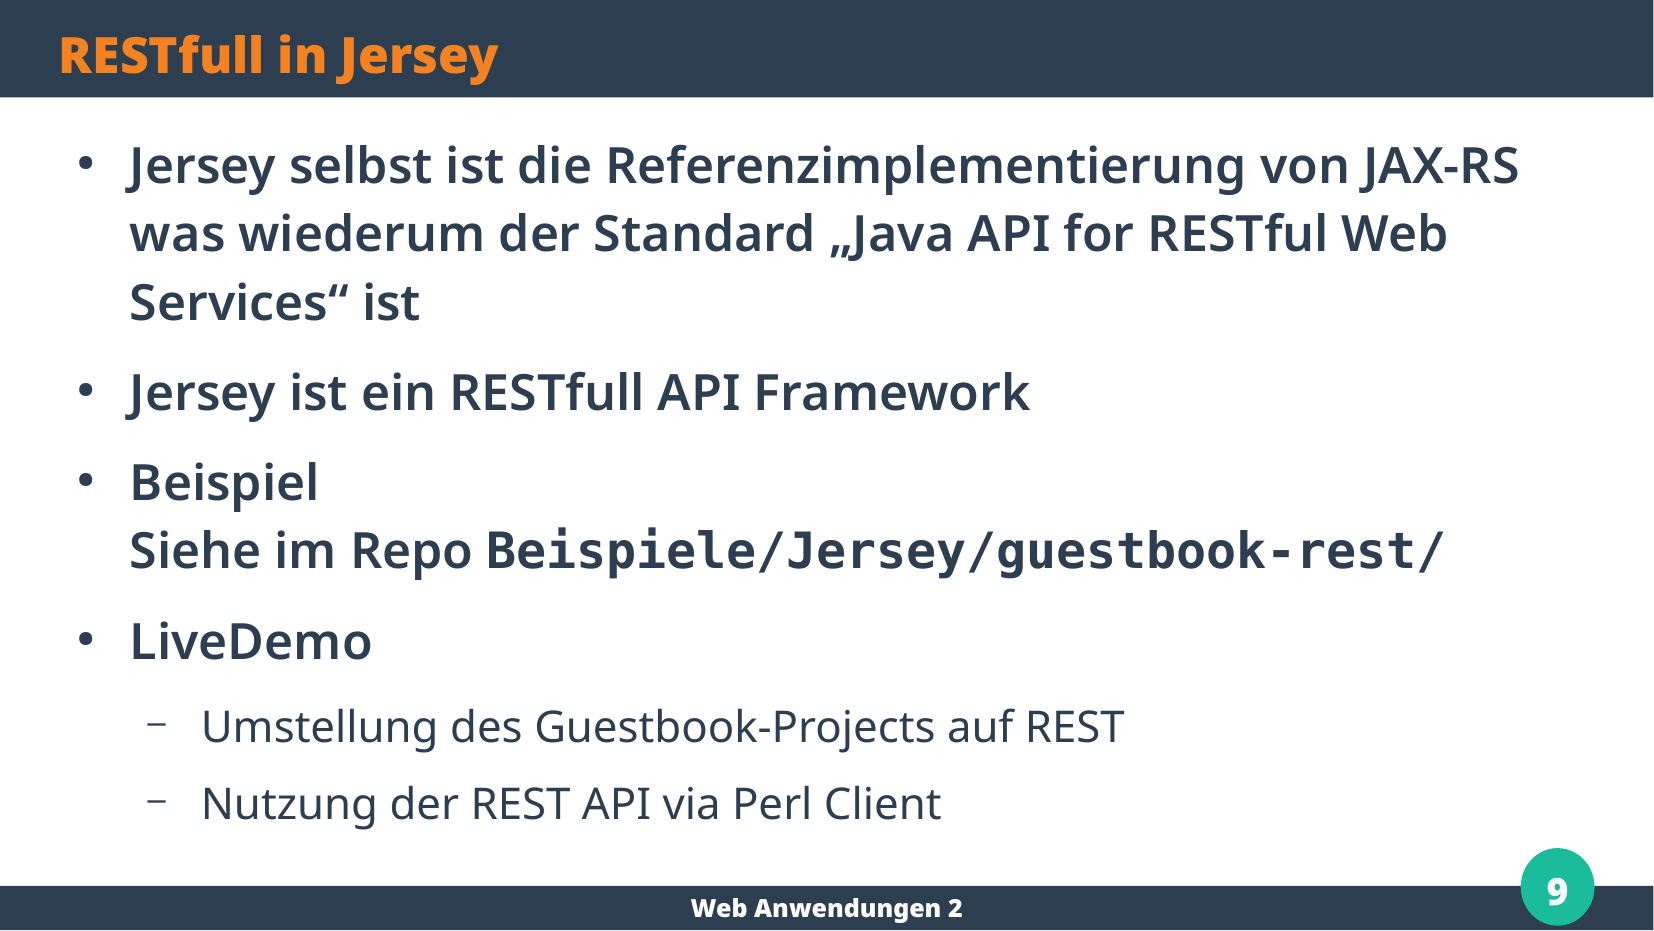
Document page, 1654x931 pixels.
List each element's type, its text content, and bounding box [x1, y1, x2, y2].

list Jersey selbst ist die Referenzimplementierung von JAX-RS was wiederum der Standard „Java API for RESTful Web Services“ ist Jersey ist ein RESTfull API Framework Beispiel Siehe im Repo Beispiele/Jersey/guestbook-rest/ LiveDemo Umstellung des Guestbook-Projects auf REST Nutzung der REST API via Perl Client [59, 129, 1595, 864]
title RESTfull in Jersey [59, 8, 1595, 89]
